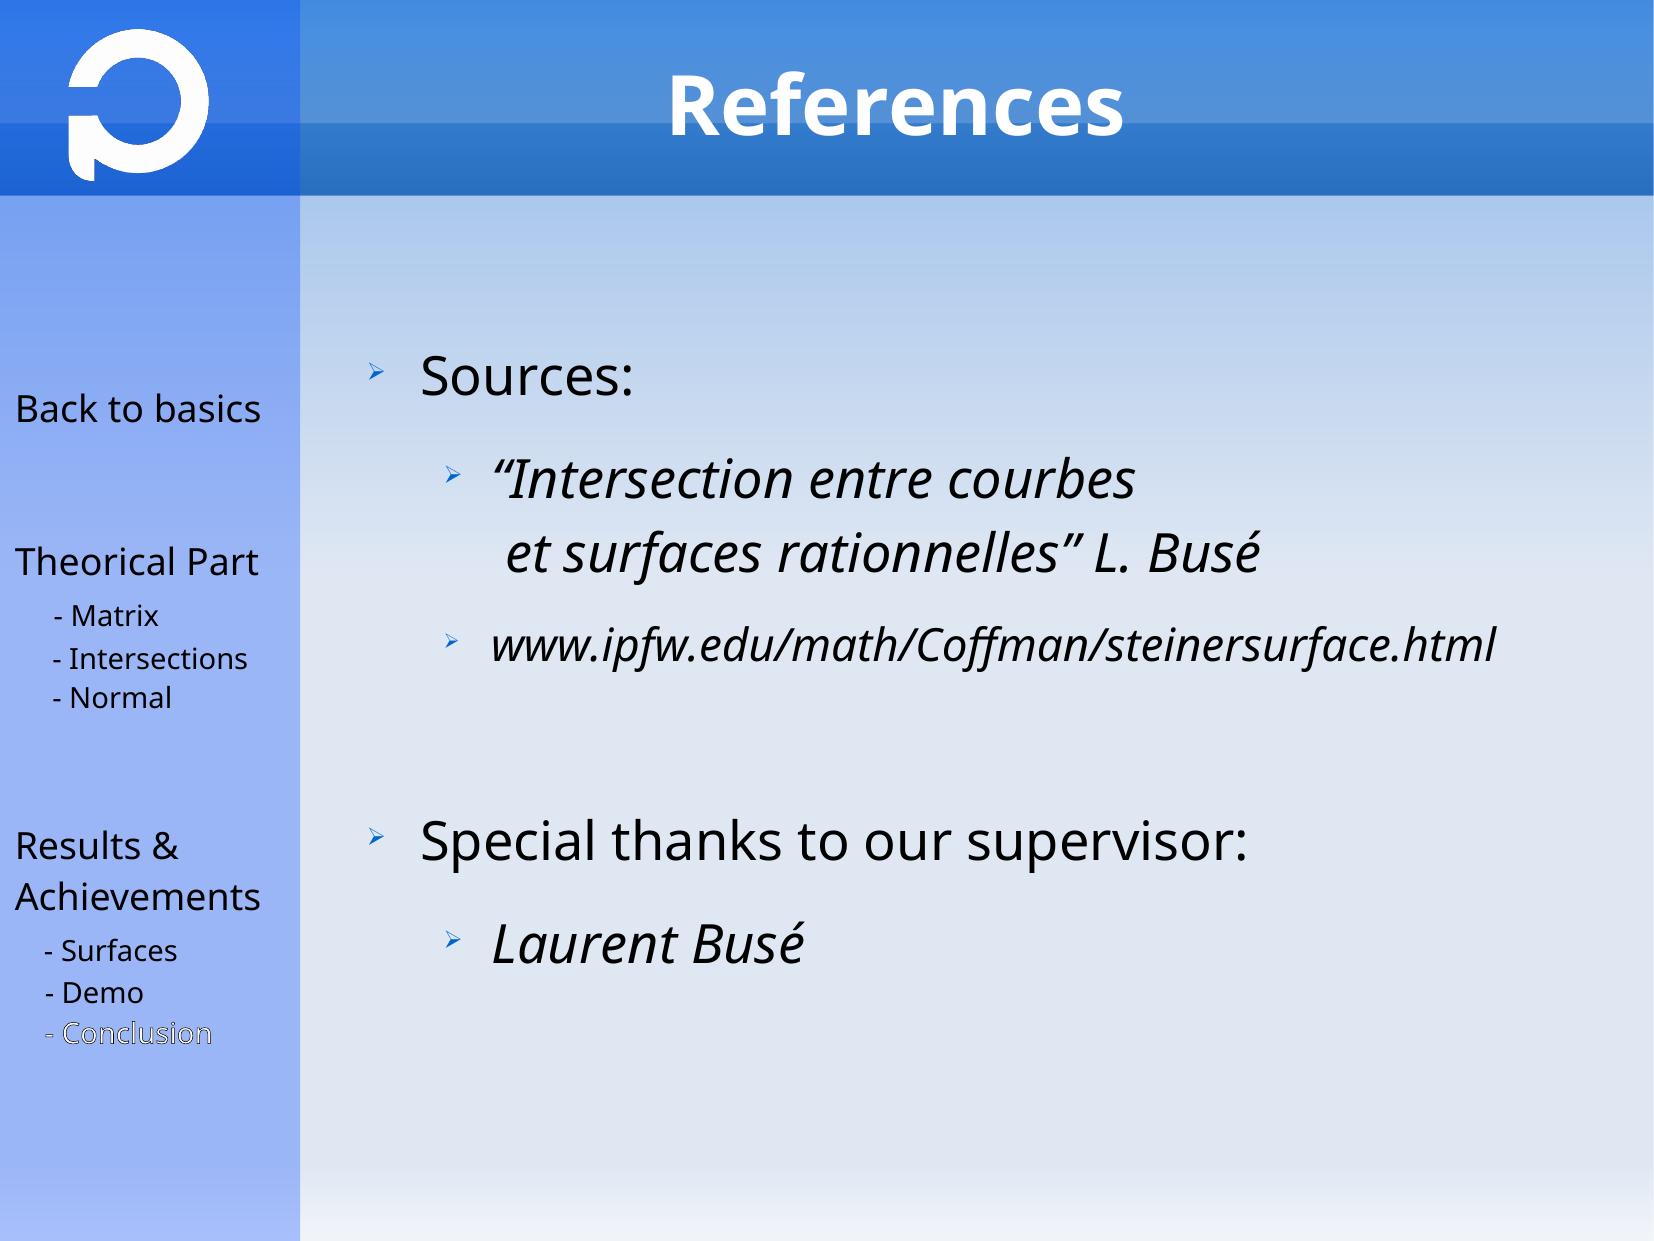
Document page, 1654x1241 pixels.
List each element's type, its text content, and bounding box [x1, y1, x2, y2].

picture [68, 29, 237, 181]
text_box Back to basics Theorical Part - Matrix - Intersections - Normal Results & Achievements - Surfaces - Demo - Conclusion [0, 0, 301, 1241]
title References [301, 0, 1566, 208]
picture [301, 0, 1654, 1241]
list Sources: “Intersection entre courbes et surfaces rationnelles” L. Busé www.ipfw.edu/math/Coffman/steinersurface.html Special thanks to our supervisor: Laurent Busé [349, 337, 1654, 1156]
